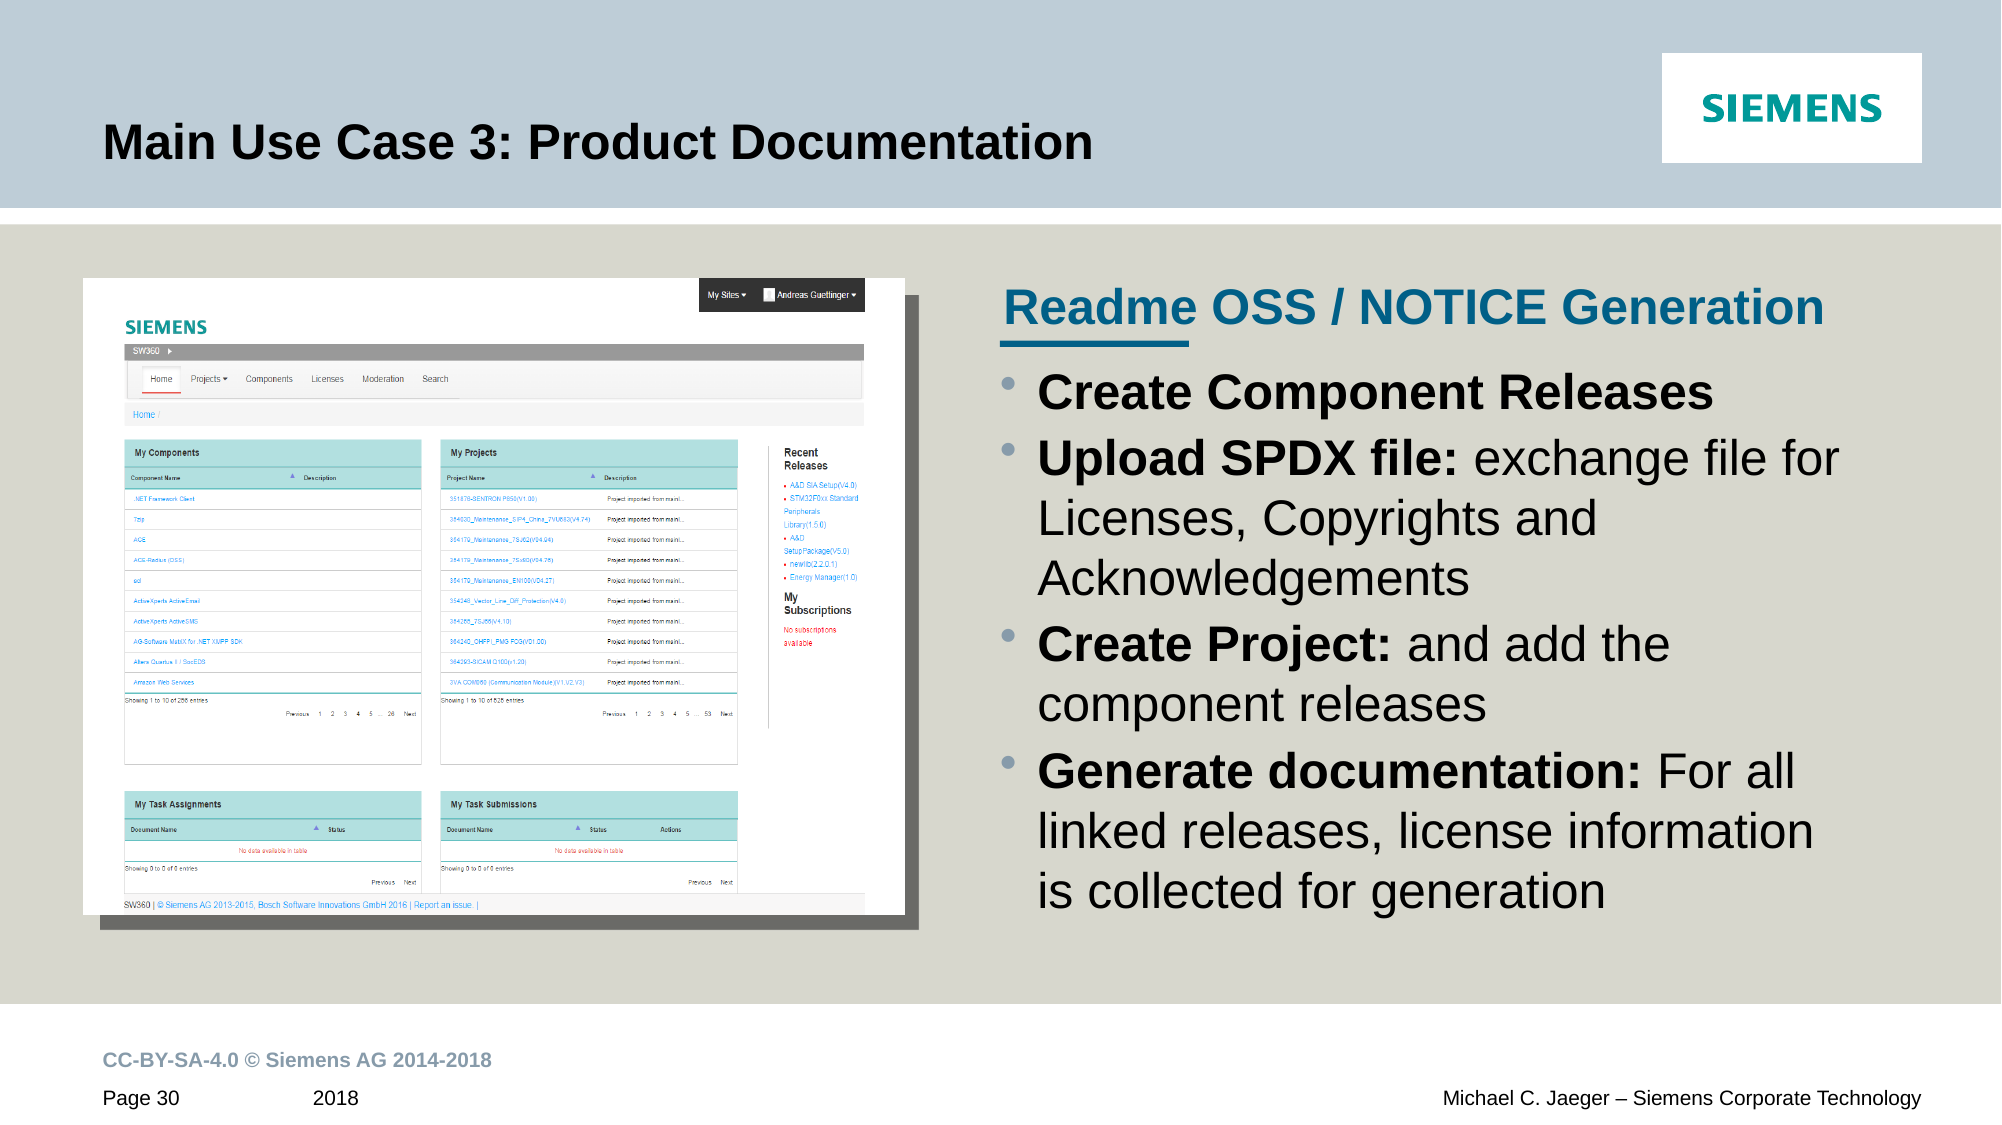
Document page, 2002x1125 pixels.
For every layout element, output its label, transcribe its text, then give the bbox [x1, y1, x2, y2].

text_box Readme OSS / NOTICE Generation [1003, 273, 1827, 335]
text_box [0, 224, 2001, 1004]
picture [83, 278, 905, 915]
title Main Use Case 3: Product Documentation [0, 0, 2001, 208]
text_box Create Component Releases Upload SPDX file: exchange file for Licenses, Copyrights and Acknowledgements Create Project: and add the component releases Generate documentation: For all linked releases, license information is collected for generation [999, 359, 1848, 919]
